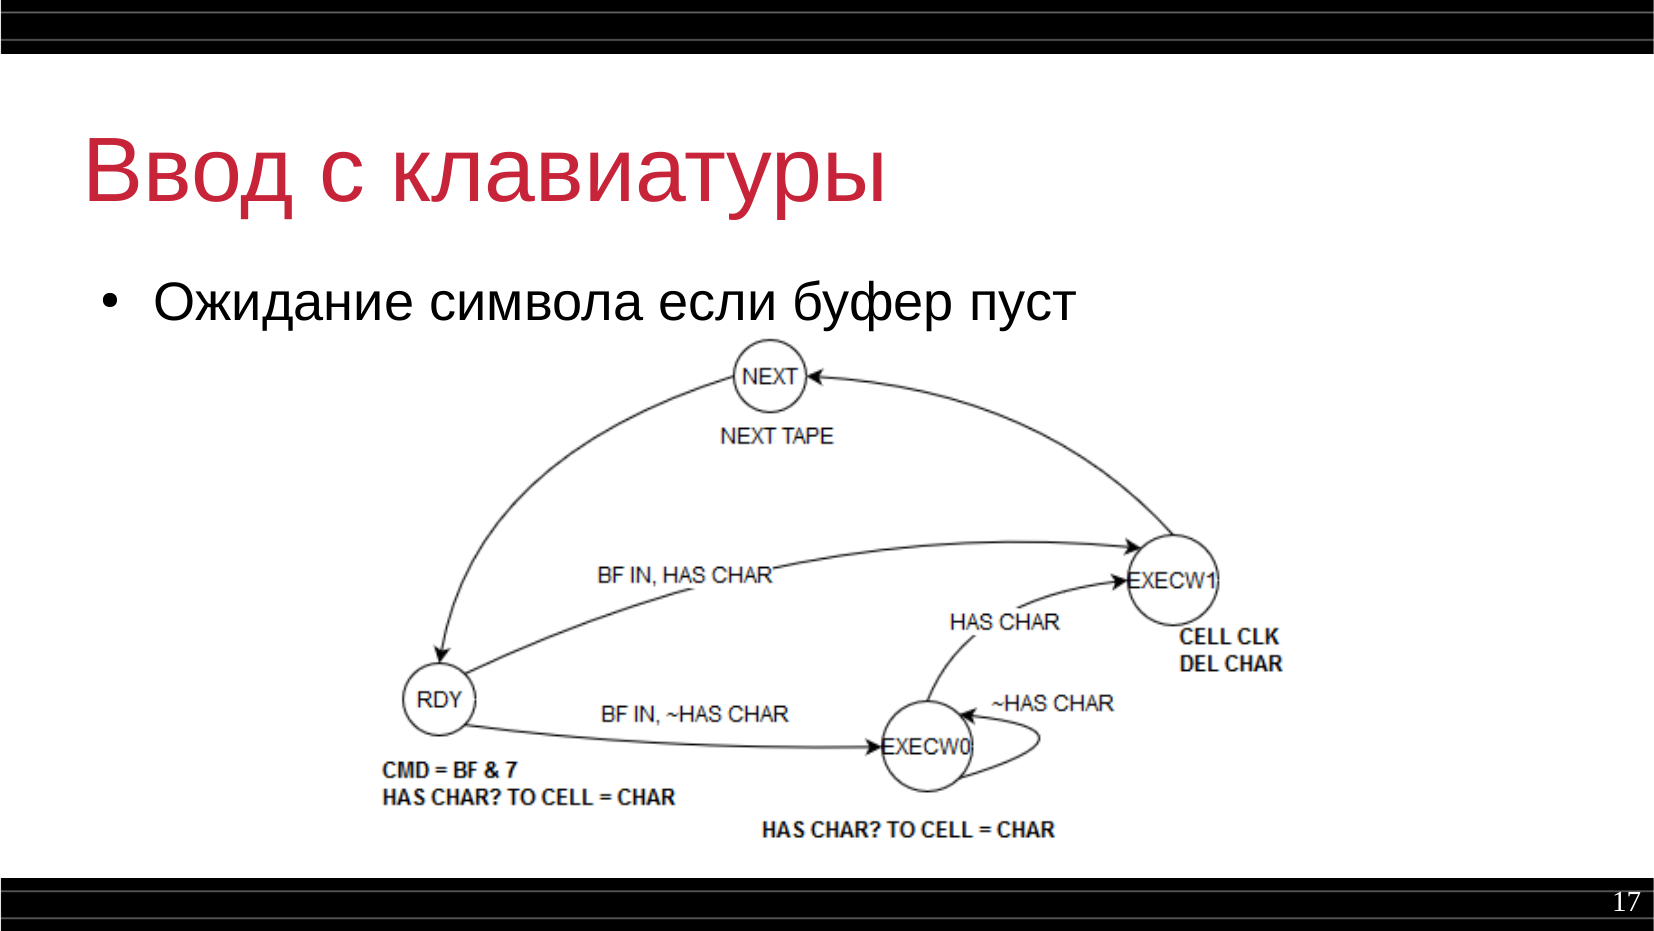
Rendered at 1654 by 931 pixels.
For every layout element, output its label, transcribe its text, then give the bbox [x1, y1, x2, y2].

picture [343, 758, 1310, 875]
picture [0, 0, 1654, 54]
title Ввод с клавиатуры [82, 92, 1571, 248]
list Ожидание символа если буфер пуст [82, 271, 1571, 758]
picture [0, 878, 1654, 931]
